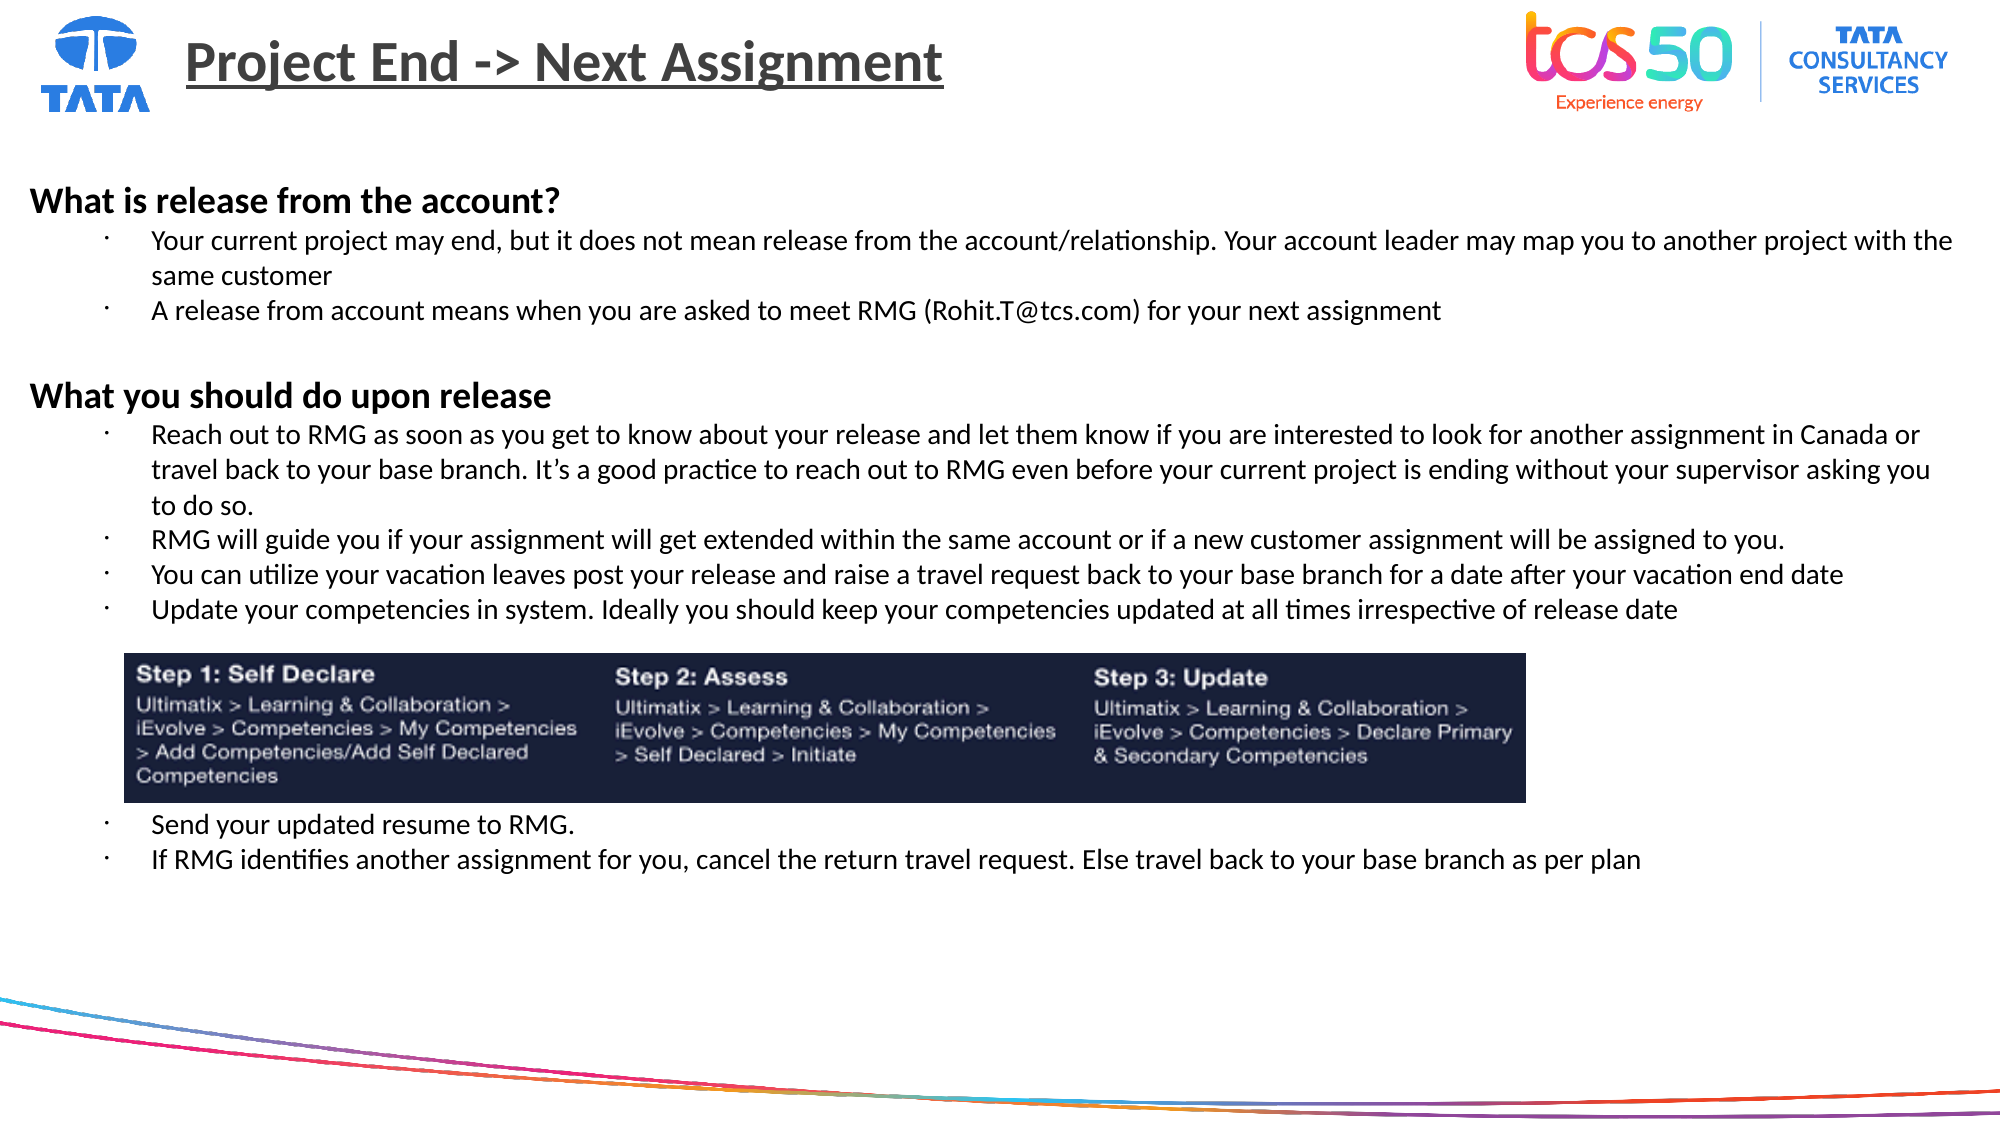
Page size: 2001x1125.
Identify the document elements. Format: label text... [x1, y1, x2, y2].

picture [124, 653, 1526, 803]
text_box What is release from the account? Your current project may end, but it does not mean release from the account/relationship. Your account leader may map you to another project with the same customer A release from account means when you are asked to meet RMG (Rohit.T@tcs.com) for your next assignment What you should do upon release Reach out to RMG as soon as you get to know about your release and let them know if you are interested to look for another assignment in Canada or travel back to your base branch. It’s a good practice to reach out to RMG even before your current project is ending without your supervisor asking you to do so. RMG will guide you if your assignment will get extended within the same account or if a new customer assignment will be assigned to you. You can utilize your vacation leaves post your release and raise a travel request back to your base branch for a date after your vacation end date Update your competencies in system. Ideally you should keep your competencies updated at all times irrespective of release date Send your updated resume to RMG. If RMG identifies another assignment for you, cancel the return travel request. Else travel back to your base branch as per plan [14, 168, 1978, 1063]
picture [1526, 11, 1948, 112]
picture [0, 949, 2000, 1125]
picture [41, 16, 150, 112]
title Project End -> Next Assignment [171, 26, 1821, 168]
